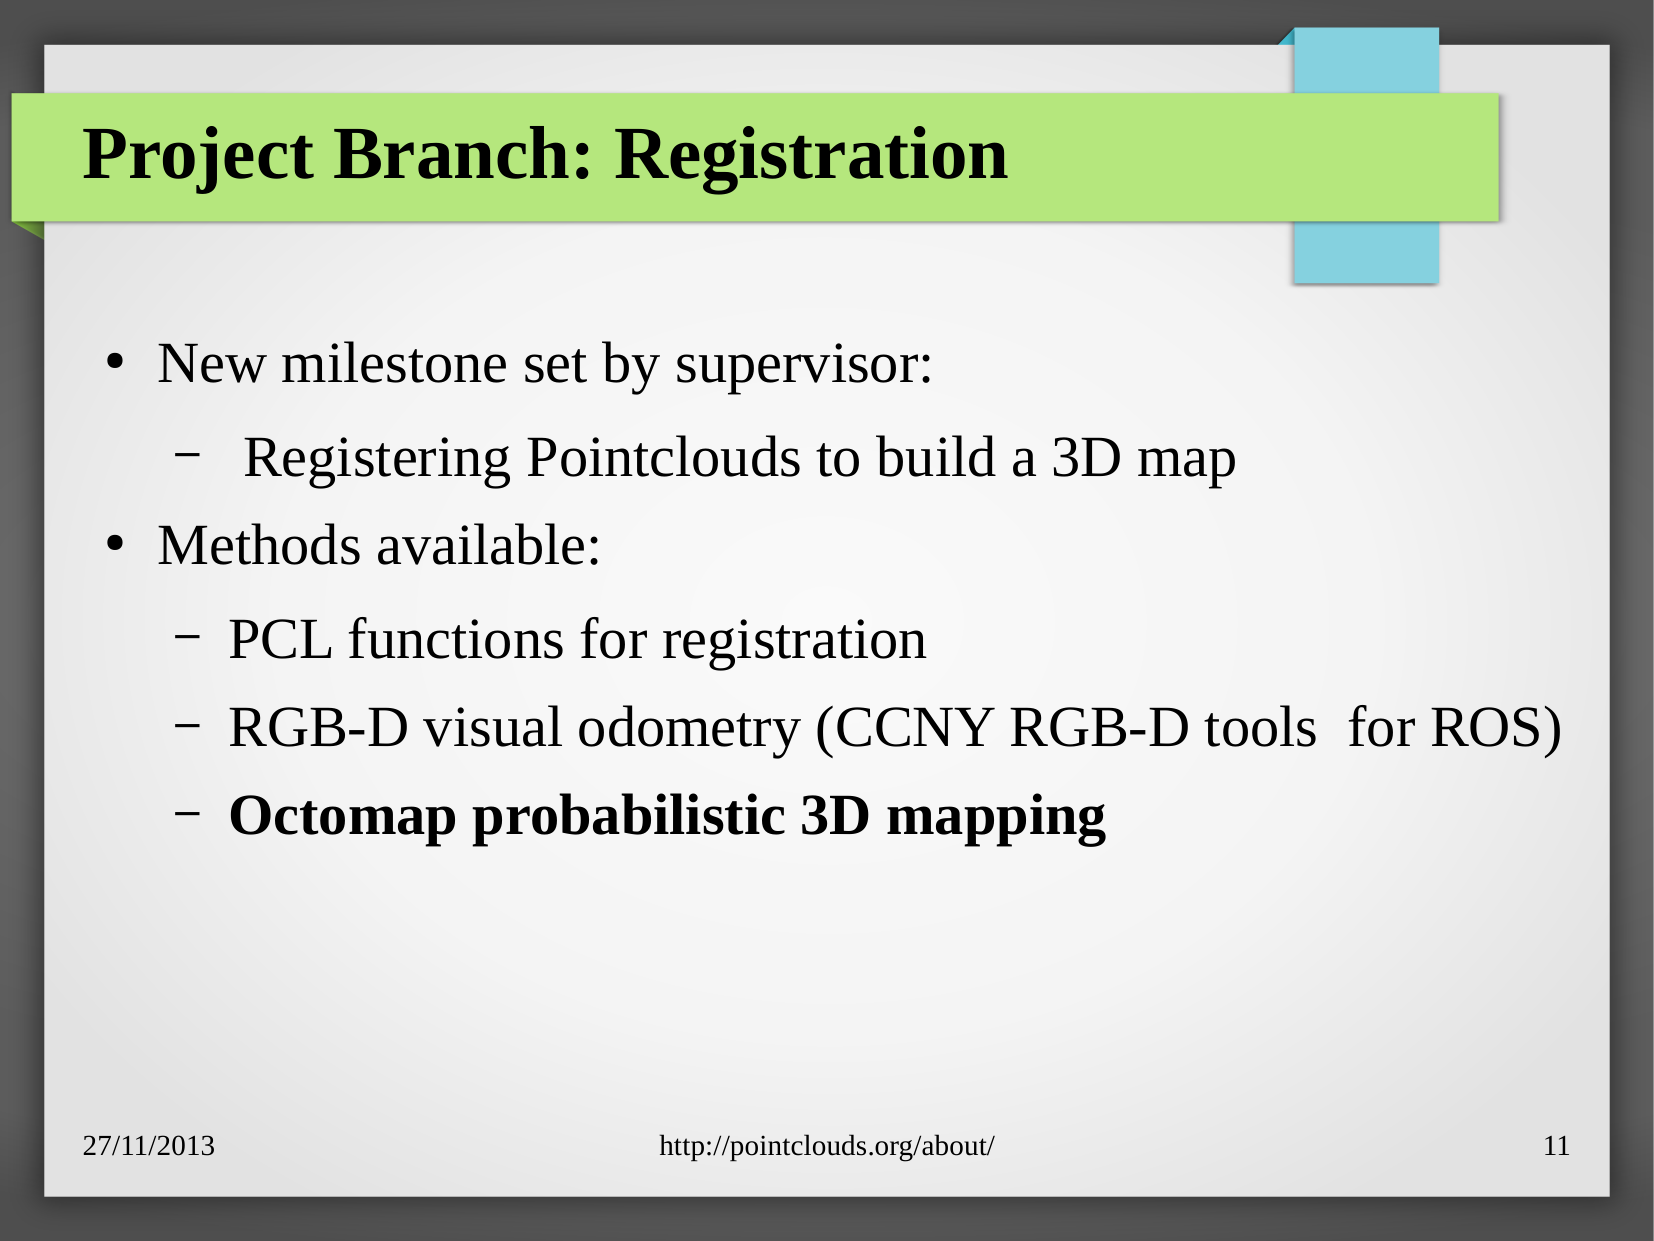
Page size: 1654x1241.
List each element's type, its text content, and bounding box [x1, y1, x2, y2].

title Project Branch: Registration [82, 94, 1264, 213]
list New milestone set by supervisor: Registering Pointclouds to build a 3D map Methods available: PCL functions for registration RGB-D visual odometry (CCNY RGB-D tools for ROS) Octomap probabilistic 3D mapping [86, 330, 1576, 1050]
picture [0, 0, 1654, 1241]
